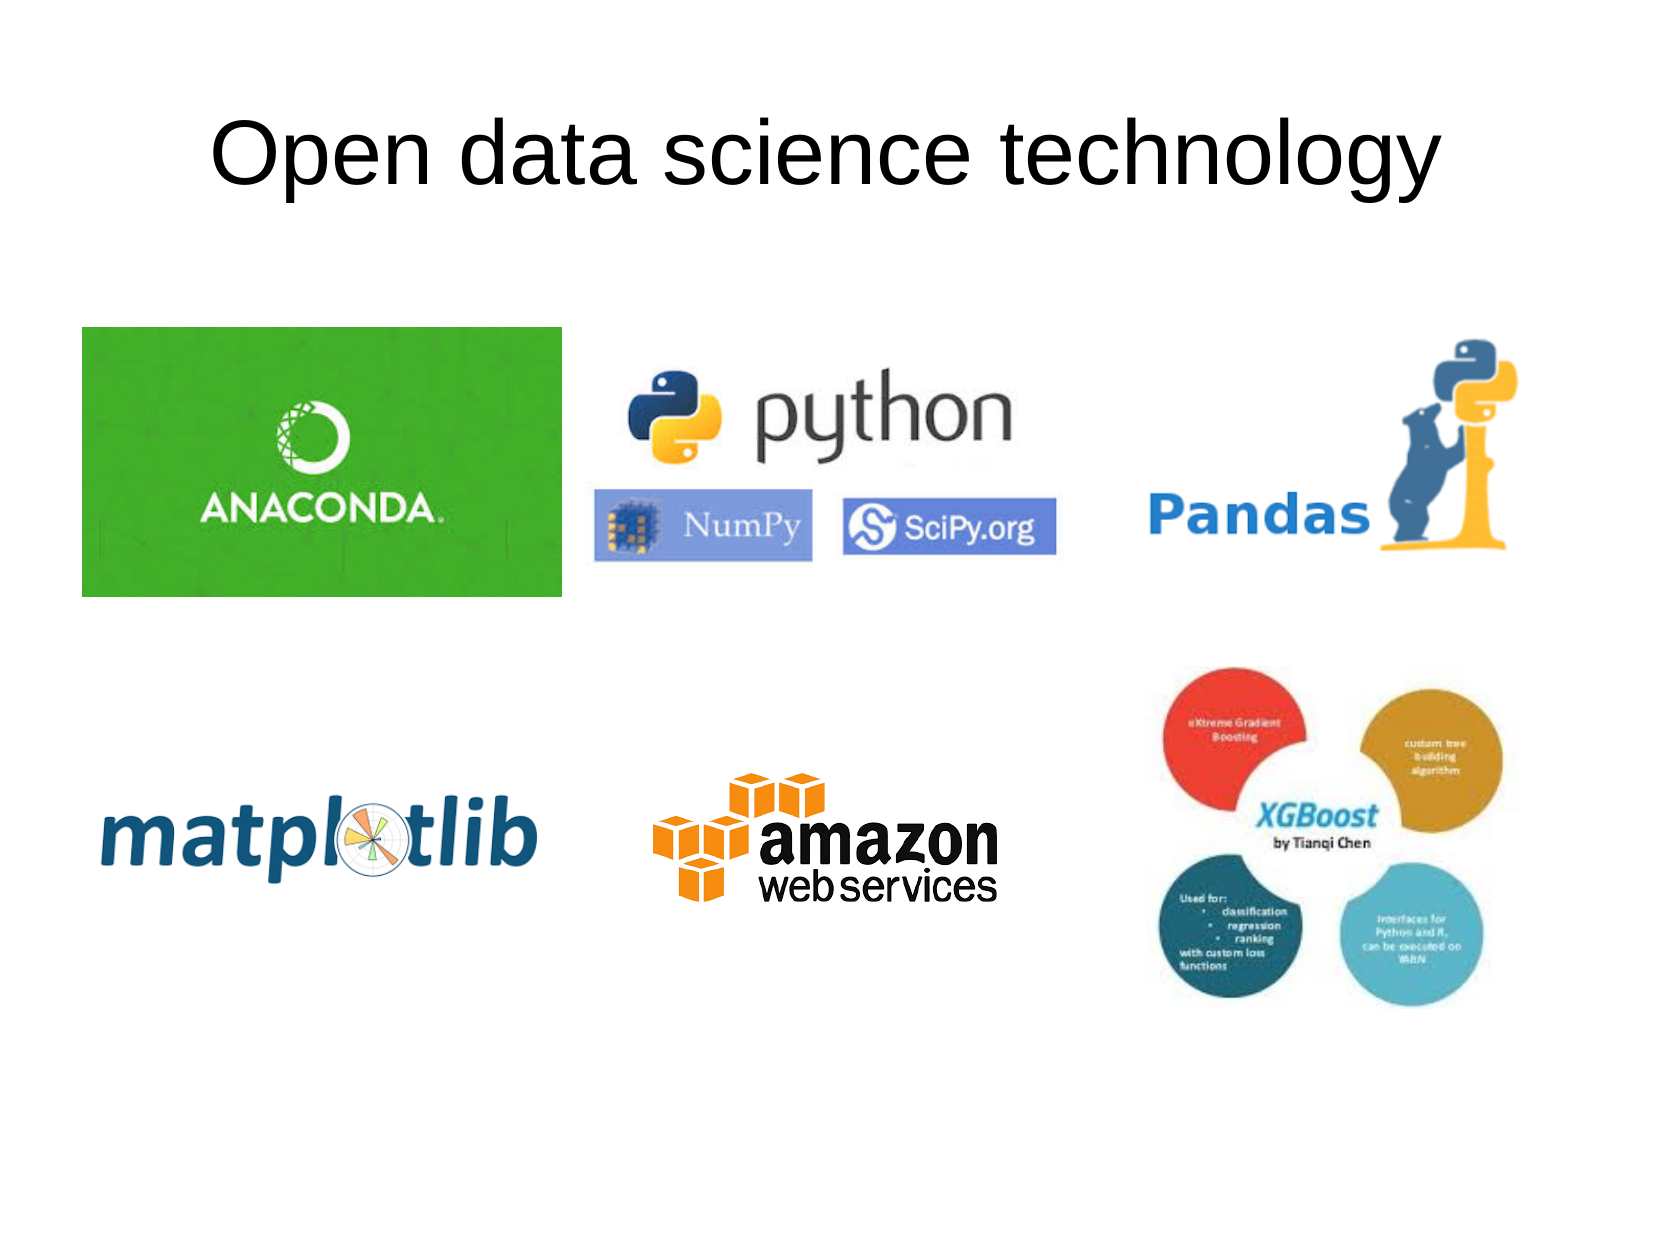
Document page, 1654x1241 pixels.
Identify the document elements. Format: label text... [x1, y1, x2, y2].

picture [585, 355, 1065, 568]
picture [82, 779, 562, 895]
picture [653, 773, 997, 902]
title Open data science technology [82, 49, 1571, 257]
picture [1088, 666, 1568, 1009]
picture [1088, 337, 1568, 587]
picture [82, 327, 562, 597]
